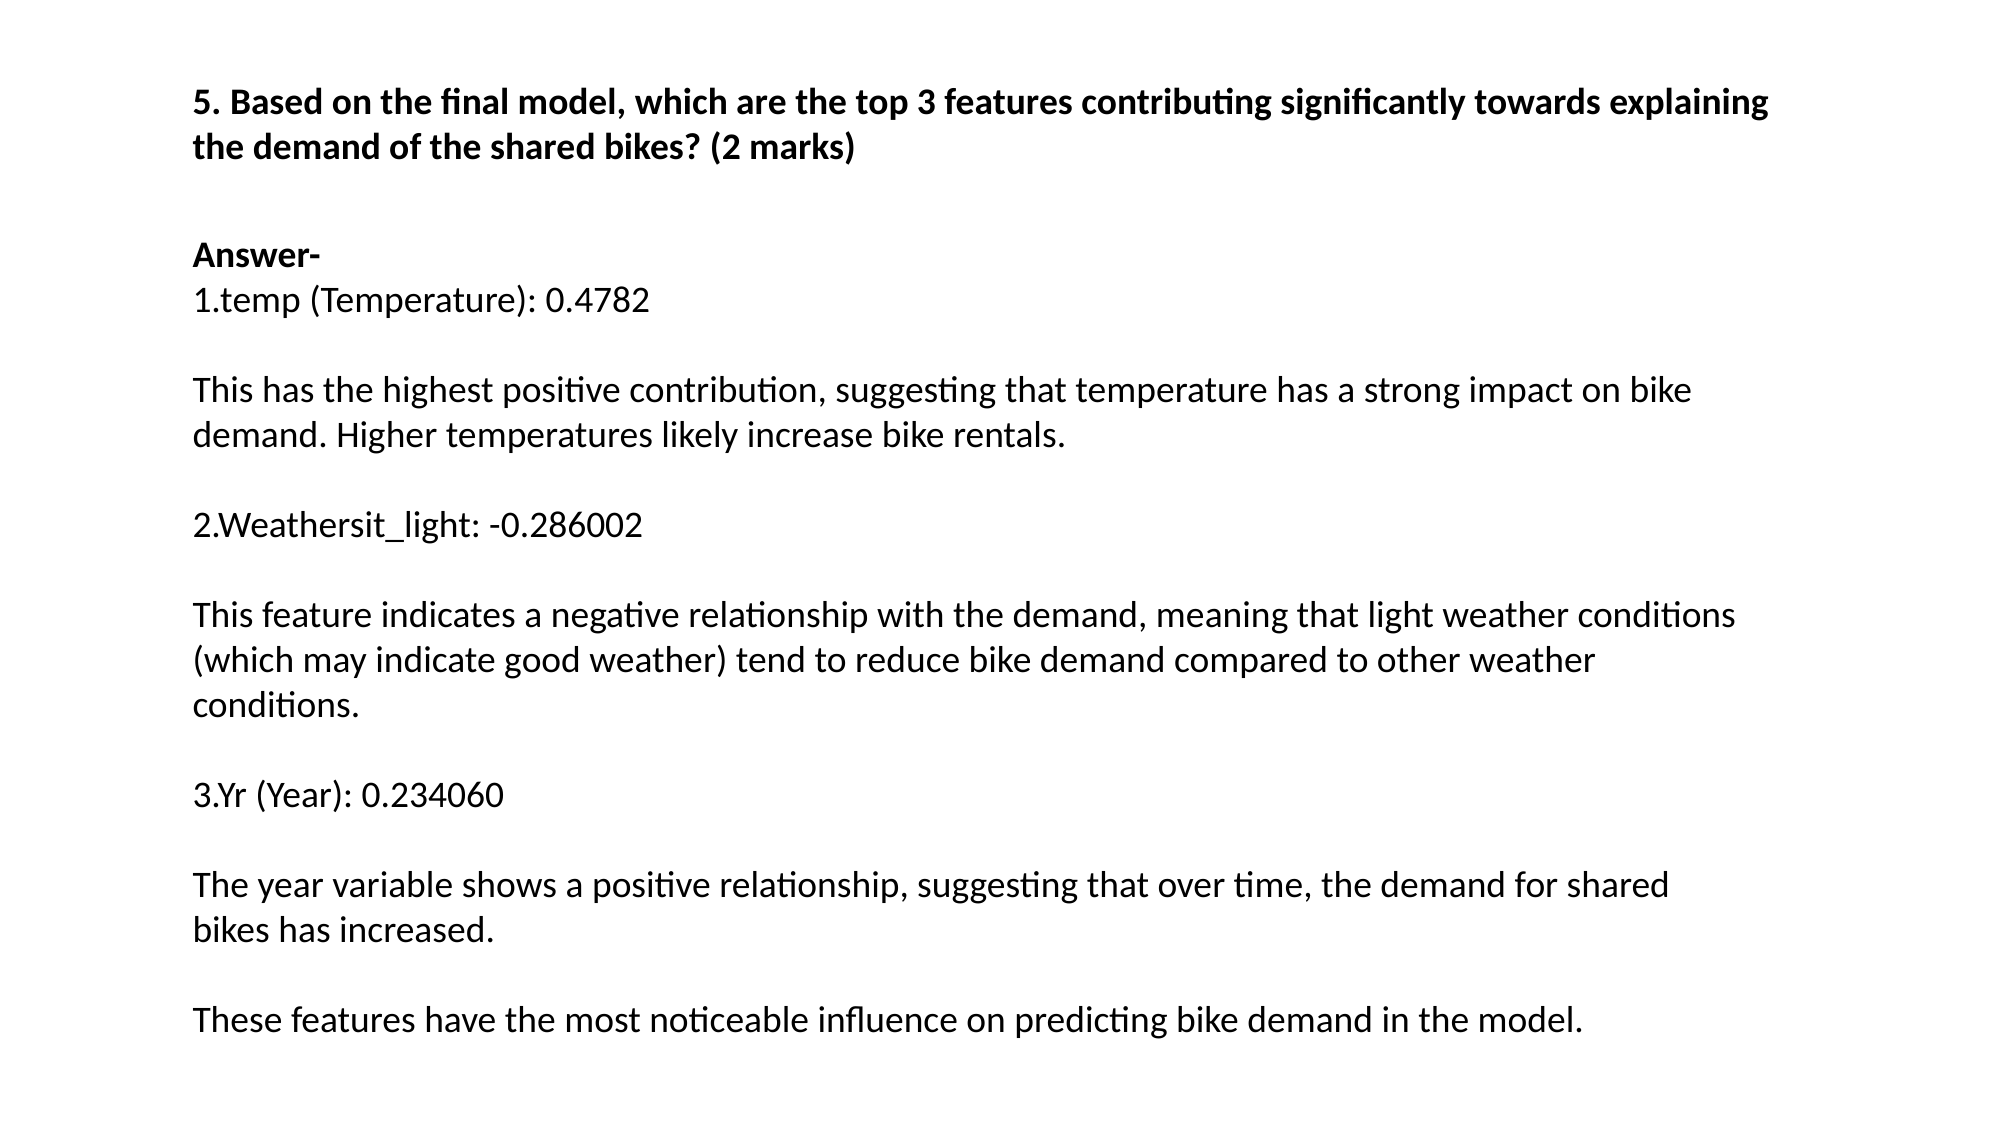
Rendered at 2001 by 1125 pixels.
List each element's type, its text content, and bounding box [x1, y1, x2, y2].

text_box 5. Based on the final model, which are the top 3 features contributing significantly towards explaining the demand of the shared bikes? (2 marks) [177, 69, 1794, 176]
text_box Answer- 1.temp (Temperature): 0.4782 This has the highest positive contribution, suggesting that temperature has a strong impact on bike demand. Higher temperatures likely increase bike rentals. 2.Weathersit_light: -0.286002 This feature indicates a negative relationship with the demand, meaning that light weather conditions (which may indicate good weather) tend to reduce bike demand compared to other weather conditions. 3.Yr (Year): 0.234060 The year variable shows a positive relationship, suggesting that over time, the demand for shared bikes has increased. These features have the most noticeable influence on predicting bike demand in the model. [177, 222, 1759, 1056]
